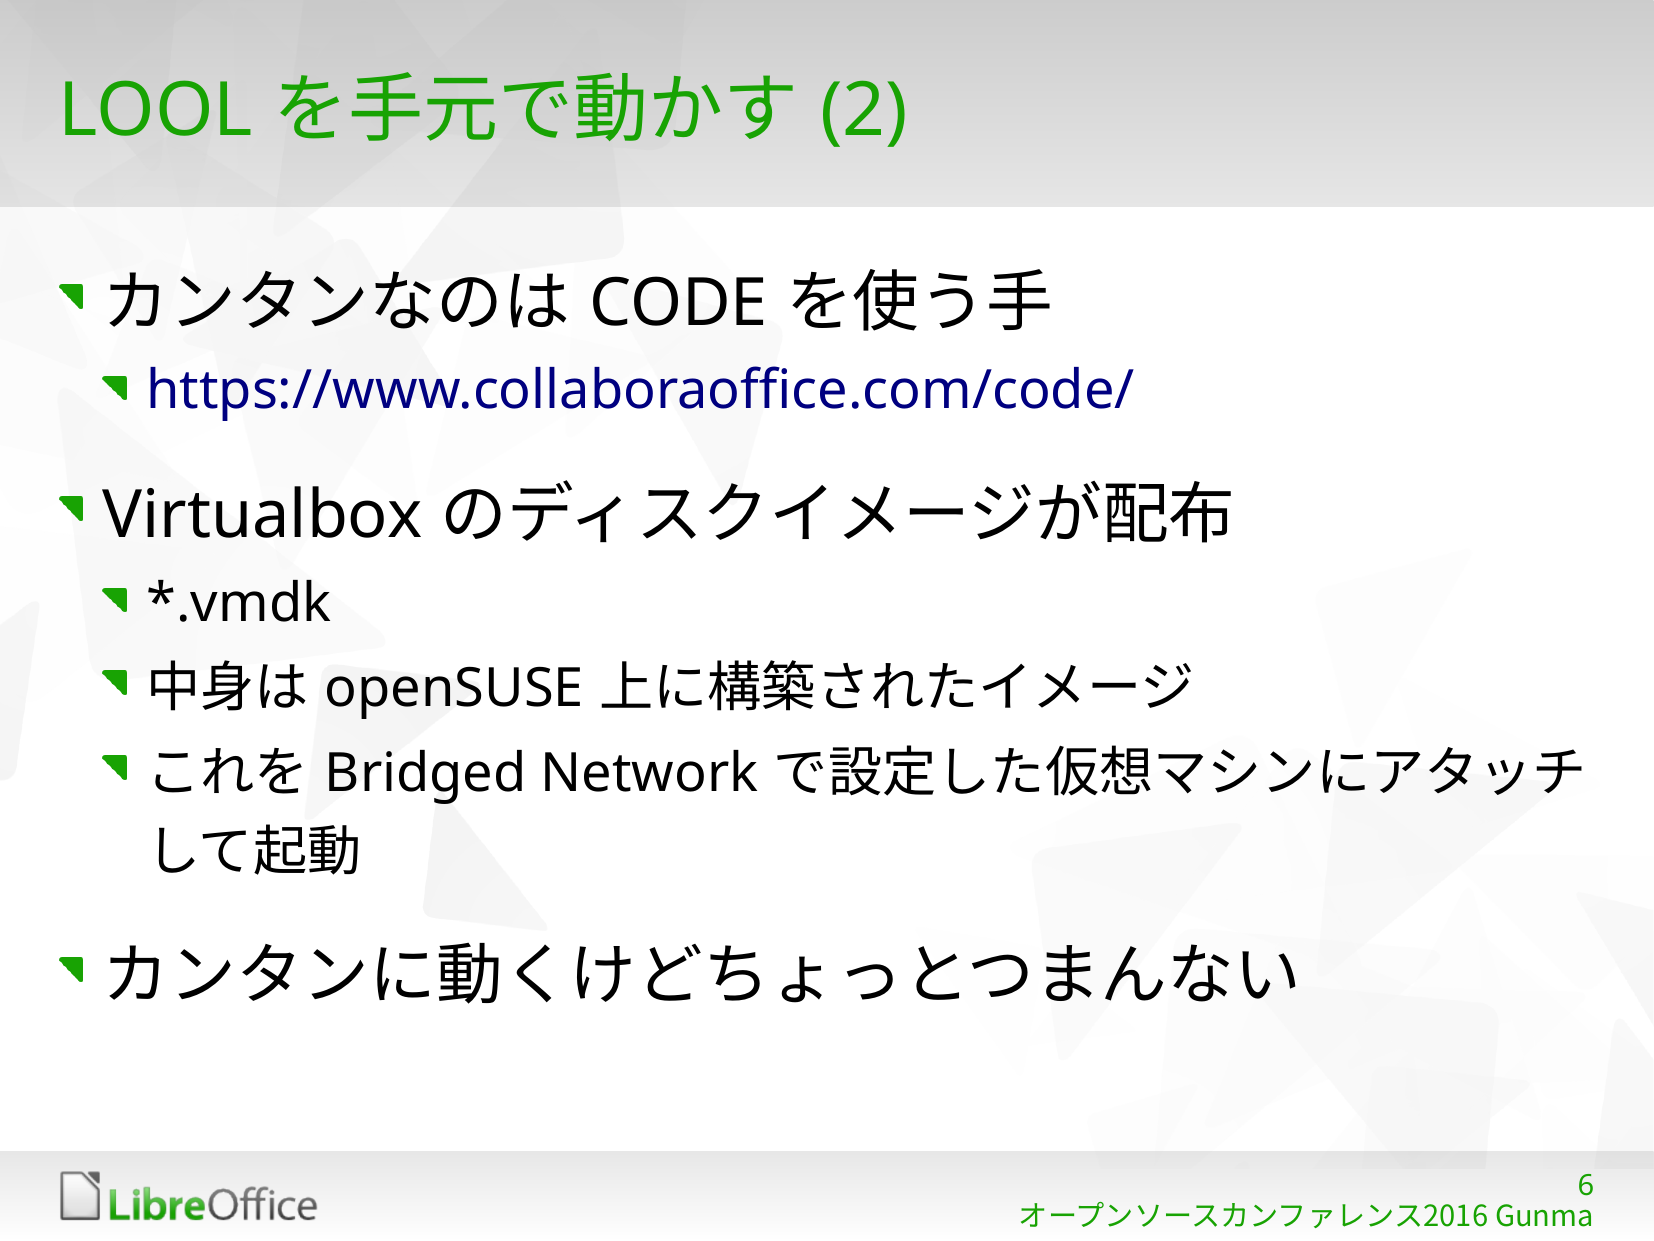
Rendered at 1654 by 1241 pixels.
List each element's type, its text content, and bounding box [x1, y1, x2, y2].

title LOOLを手元で動かす(2) [59, 29, 1595, 178]
list カンタンなのはCODEを使う手 https://www.collaboraoffice.com/code/ Virtualboxのディスクイメージが配布 *.vmdk 中身はopenSUSE上に構築されたイメージ これをBridged Networkで設定した仮想マシンにアタッチして起動 カンタンに動くけどちょっとつまんない [59, 248, 1595, 1042]
picture [41, 1152, 337, 1240]
picture [0, 0, 783, 931]
picture [915, 548, 1654, 1169]
